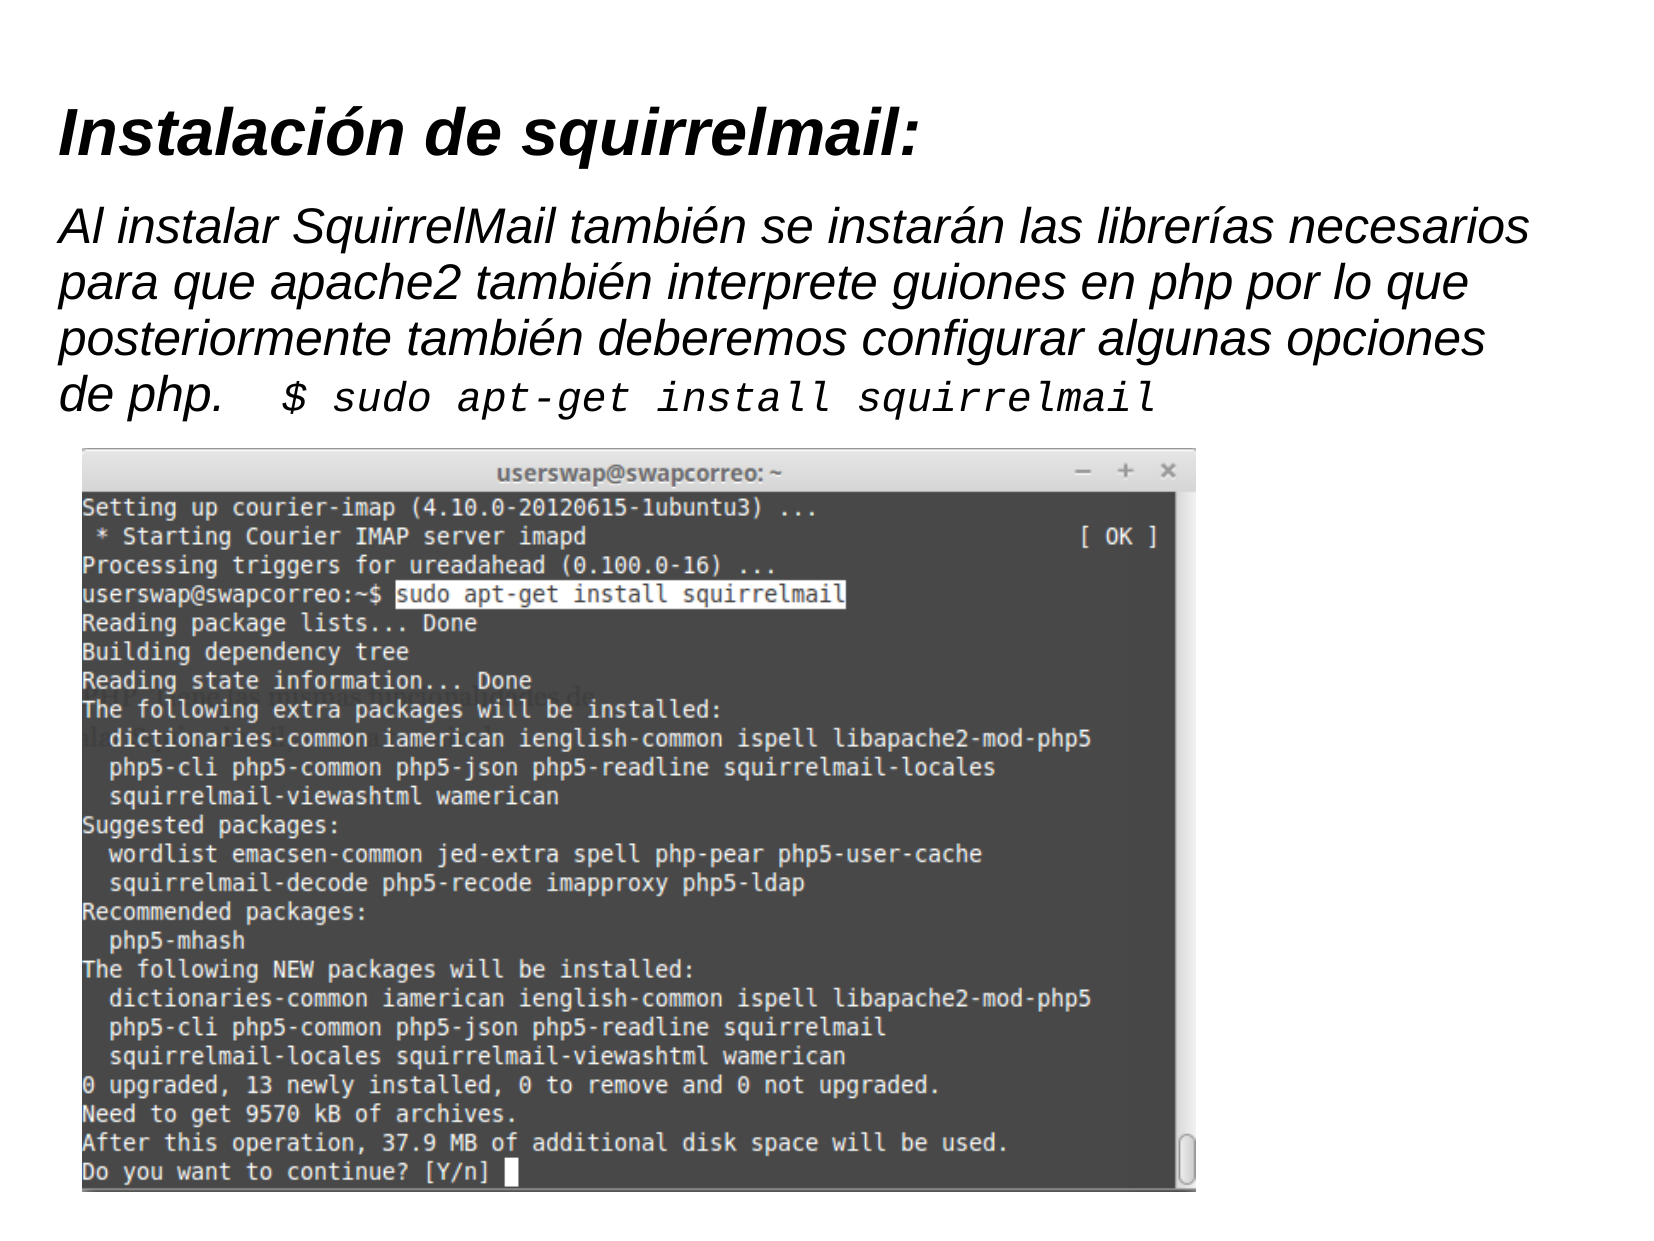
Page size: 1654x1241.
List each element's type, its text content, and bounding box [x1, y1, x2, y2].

list Instalación de squirrelmail: Al instalar SquirrelMail también se instarán las librerías necesarios para que apache2 también interprete guiones en php por lo que posteriormente también deberemos configurar algunas opciones de php. $ sudo apt-get install squirrelmail [59, 94, 1548, 1087]
picture [82, 448, 1196, 1192]
